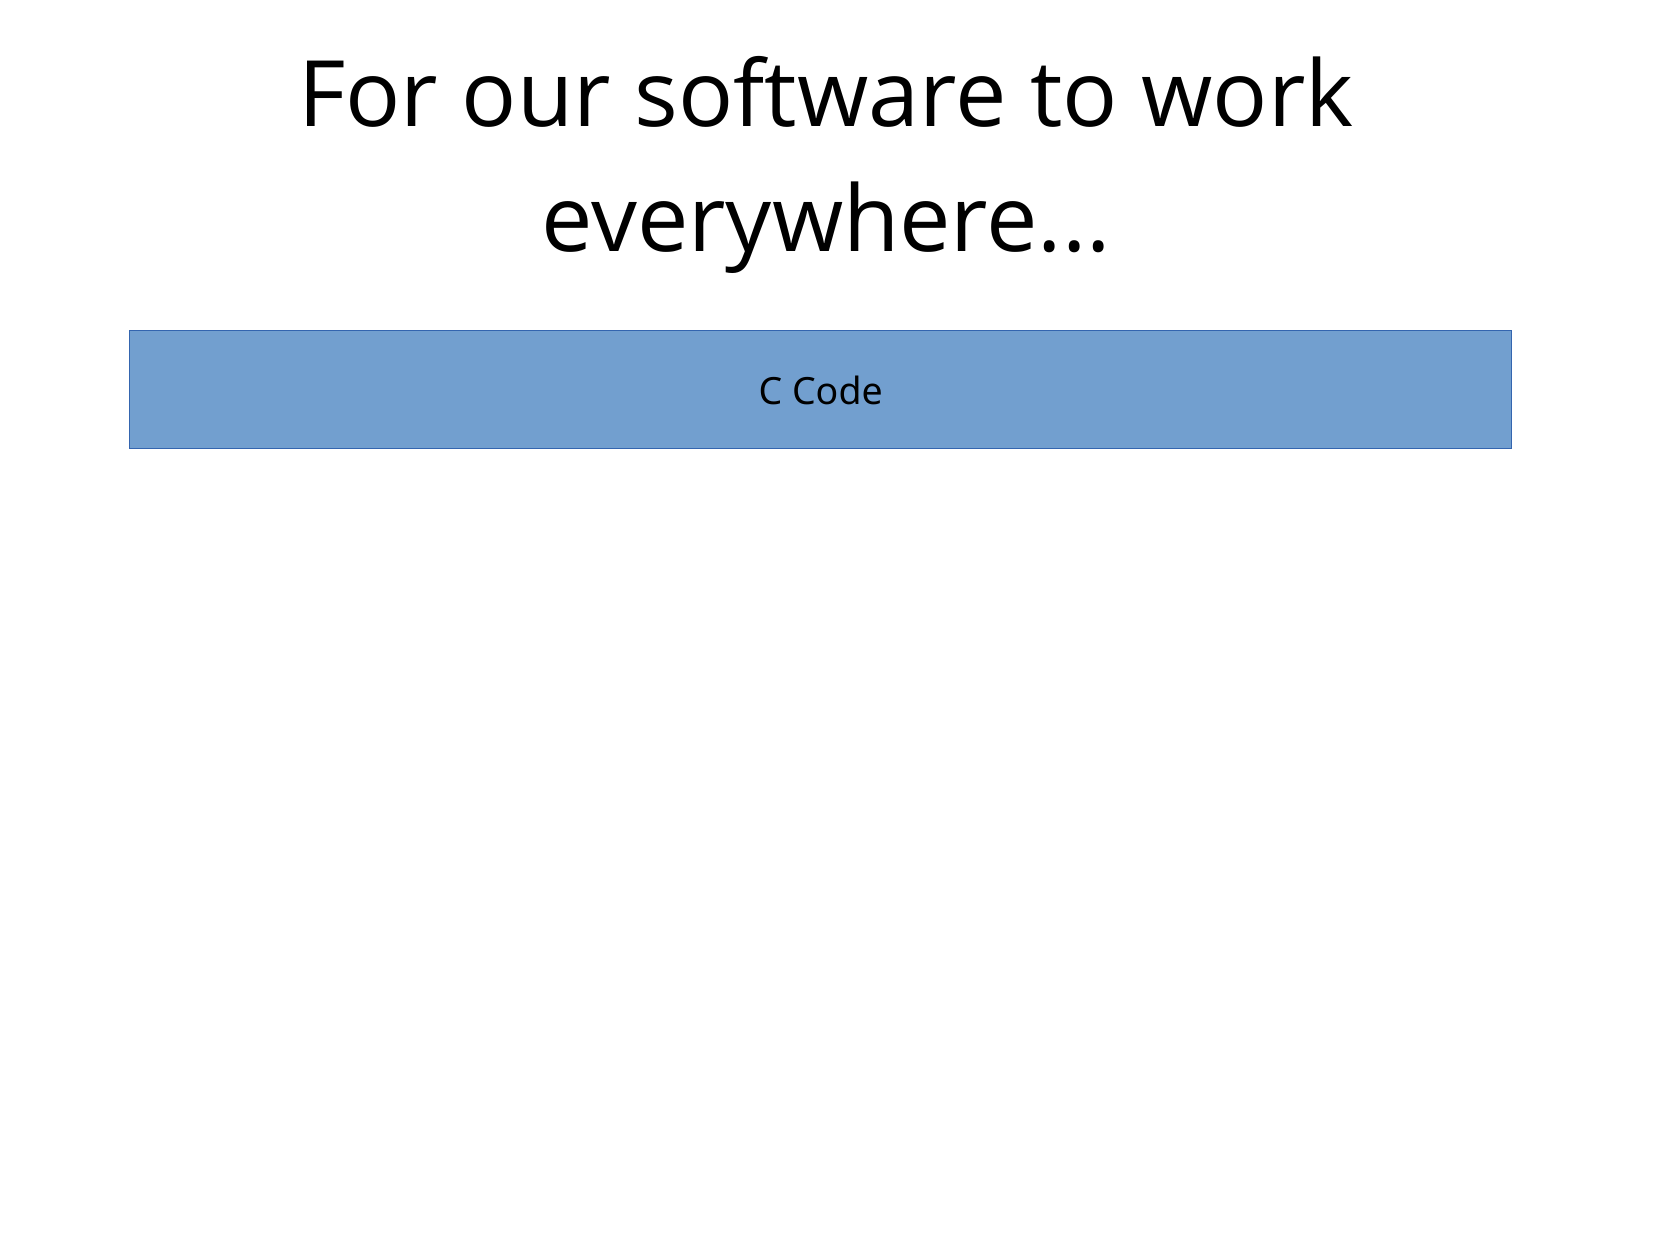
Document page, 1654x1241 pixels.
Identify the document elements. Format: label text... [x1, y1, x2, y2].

title For our software to work everywhere... [82, 27, 1571, 279]
text_box C Code [129, 330, 1512, 449]
